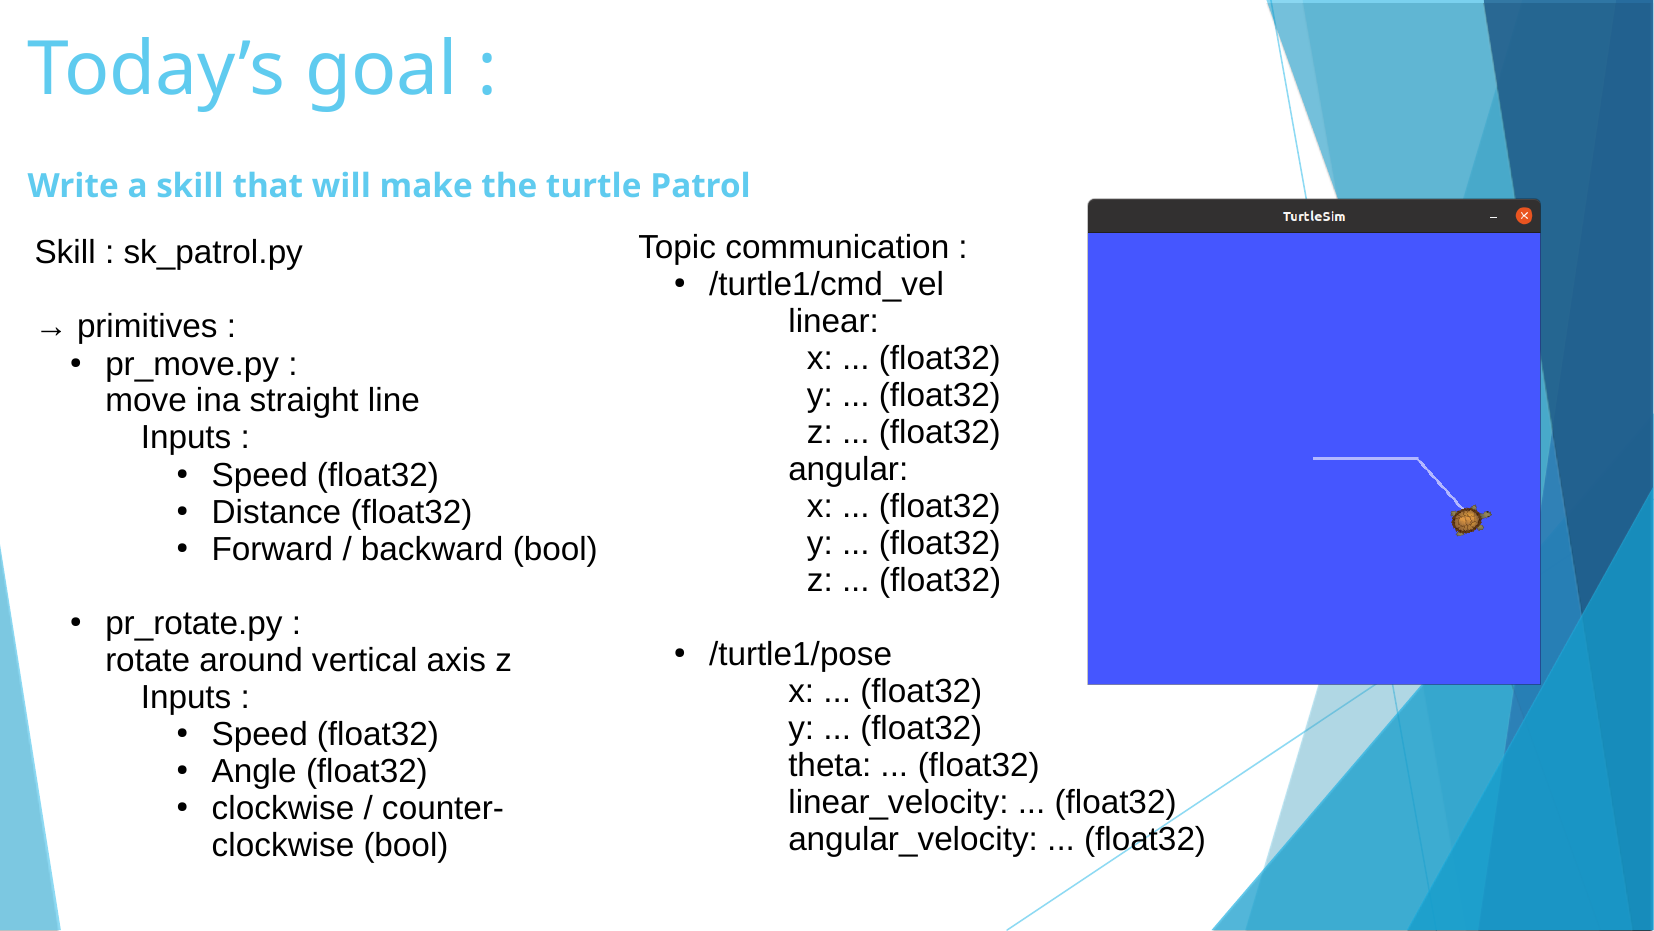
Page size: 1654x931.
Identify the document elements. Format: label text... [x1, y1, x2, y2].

picture [1224, 225, 1541, 685]
text_box Topic communication : /turtle1/cmd_vel linear: x: ... (float32) y: ... (float32) z: ... (float32) angular: x: ... (float32) y: ... (float32) z: ... (float32) /turtle1/pose x: ... (float32) y: ... (float32) theta: ... (float32) linear_velocity: ... (float32) angular_velocity: ... (float32) [623, 225, 1224, 931]
text_box Today’s goal : Write a skill that will make the turtle Patrol [12, 6, 1646, 225]
text_box Skill : sk_patrol.py → primitives : pr_move.py : move ina straight line Inputs : Speed (float32) Distance (float32) Forward / backward (bool) pr_rotate.py : rotate around vertical axis z Inputs : Speed (float32) Angle (float32) clockwise / counter-clockwise (bool) [19, 226, 623, 931]
